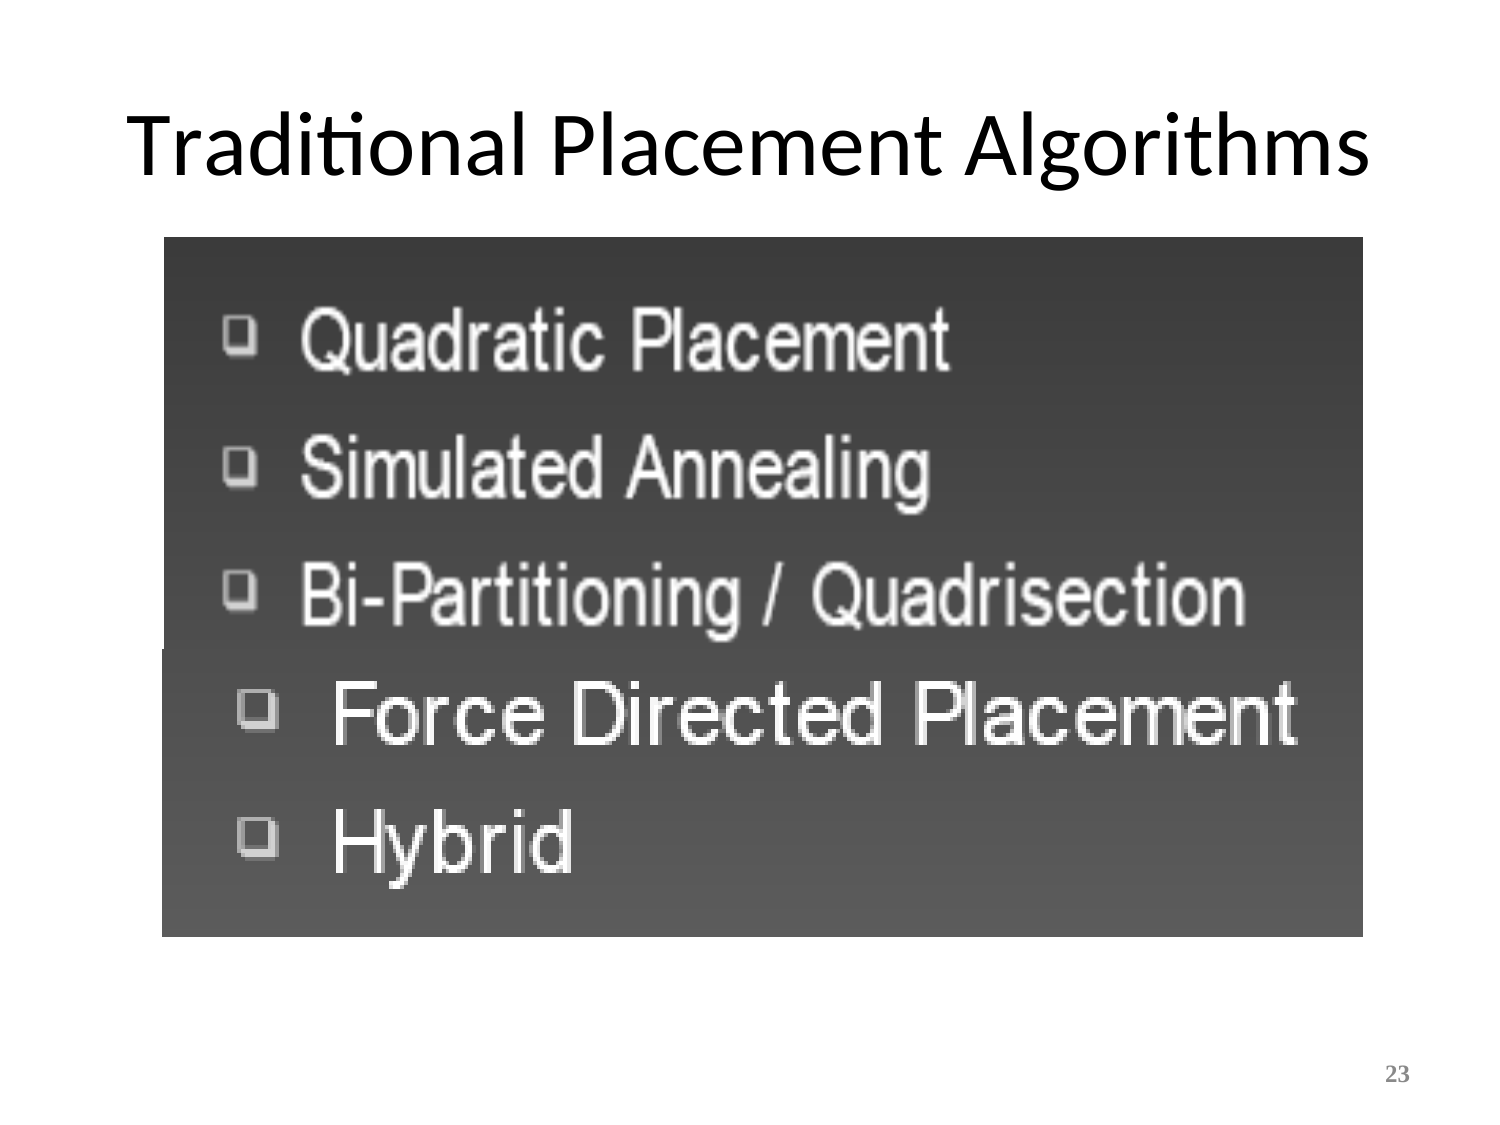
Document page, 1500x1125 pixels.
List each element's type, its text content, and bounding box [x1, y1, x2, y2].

text_box <number> [1074, 1042, 1426, 1103]
title Traditional Placement Algorithms [75, 45, 1426, 233]
picture [164, 237, 1363, 649]
picture [162, 650, 1363, 937]
